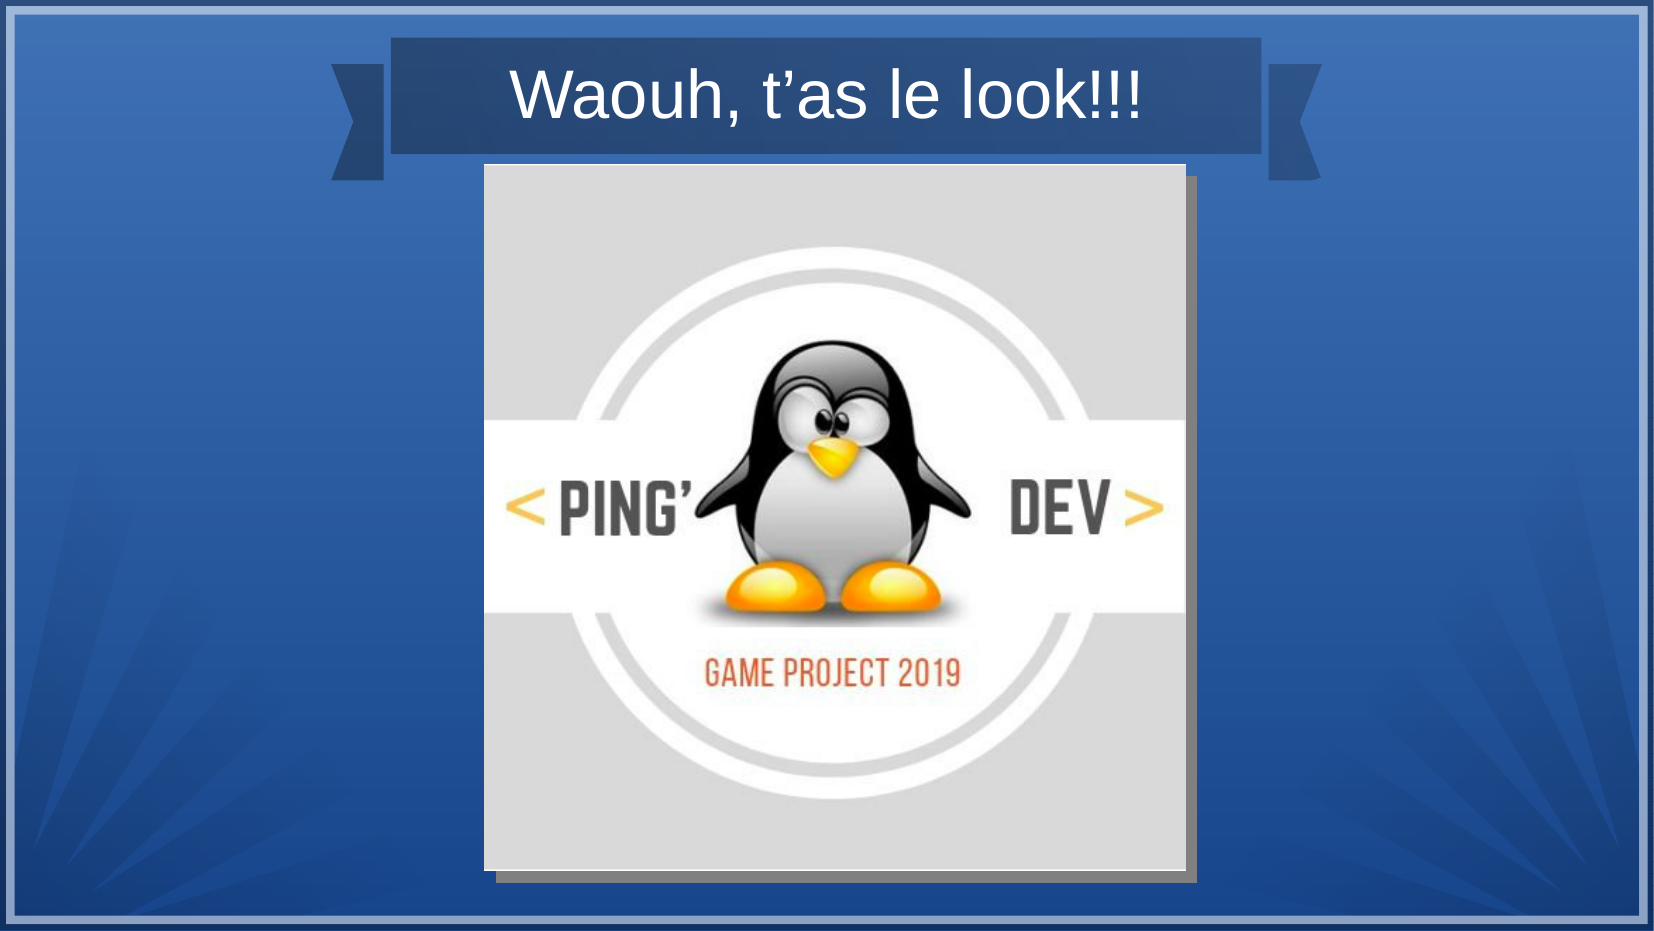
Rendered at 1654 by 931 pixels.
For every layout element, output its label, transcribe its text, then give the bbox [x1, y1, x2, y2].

picture [484, 164, 1186, 871]
title Waouh, t’as le look!!! [389, 35, 1264, 154]
